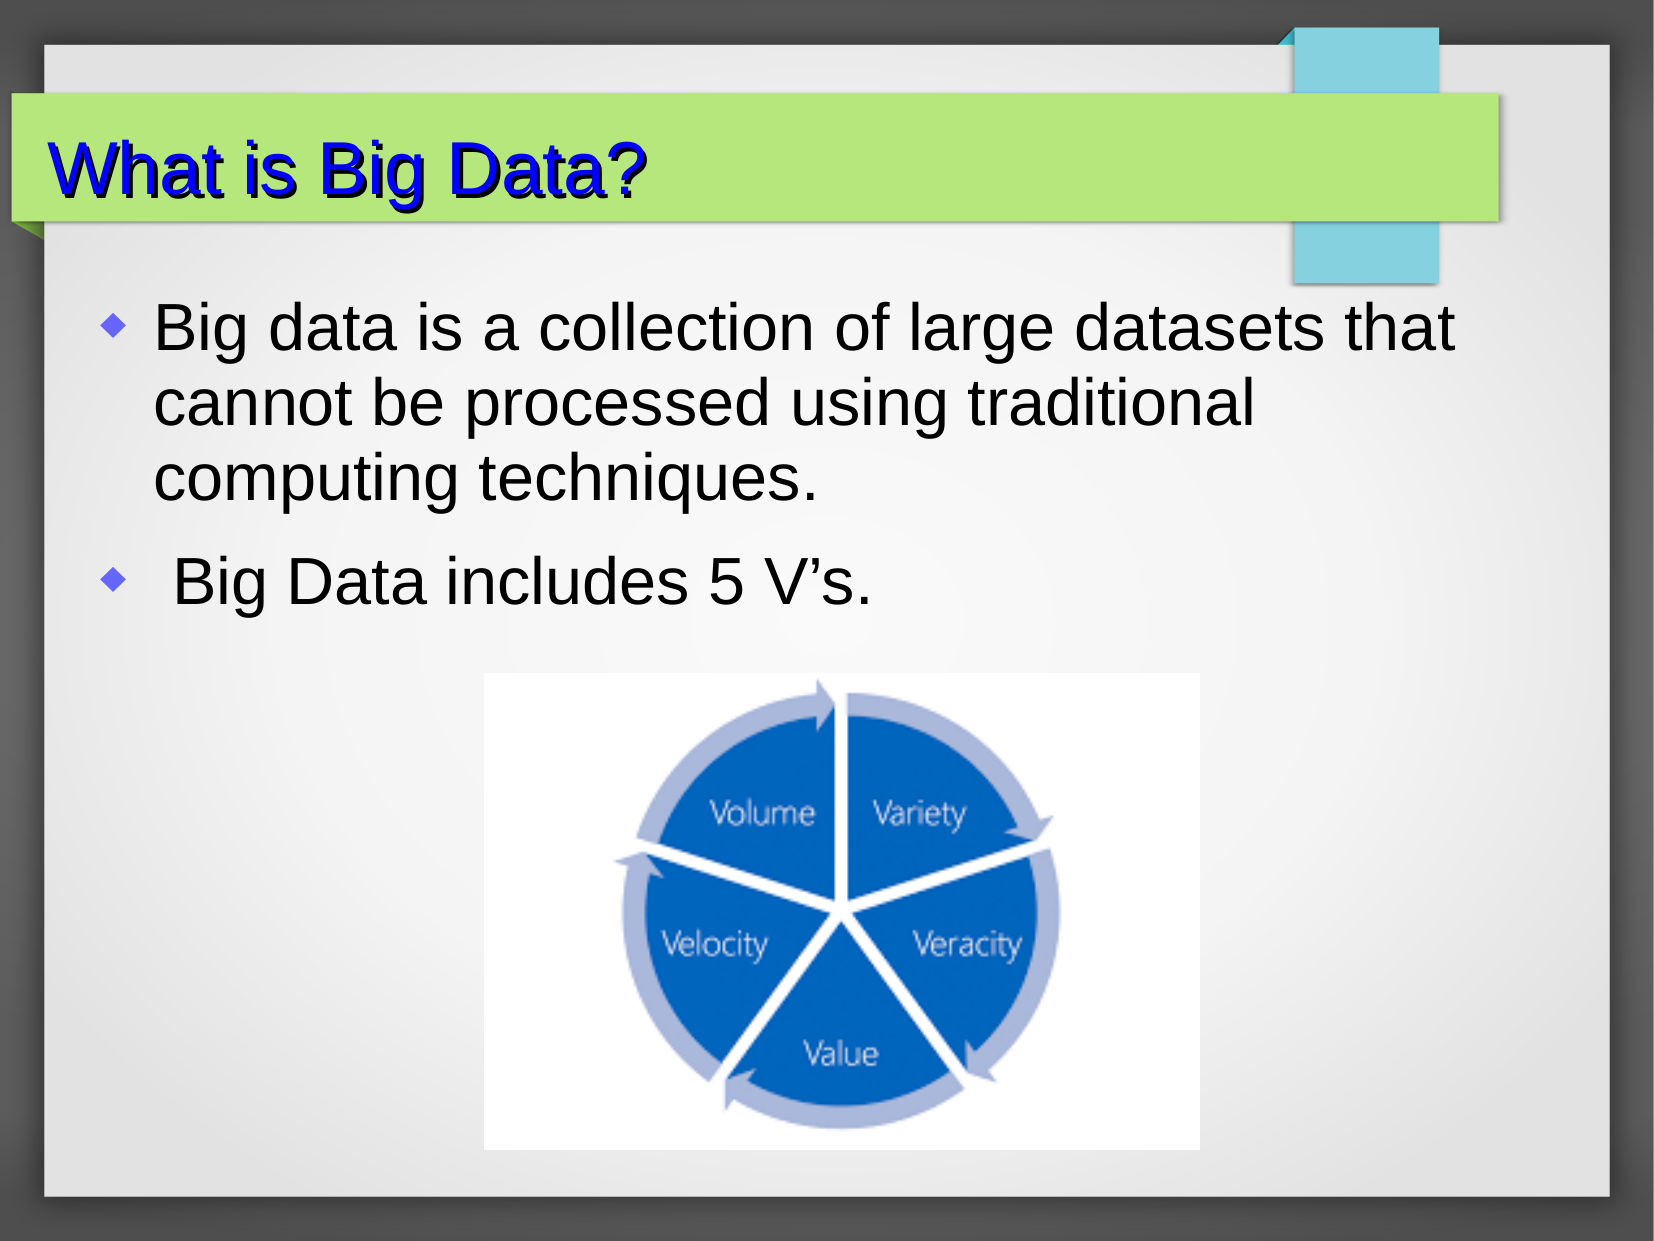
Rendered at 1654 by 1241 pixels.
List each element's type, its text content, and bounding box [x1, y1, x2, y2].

title What is Big Data? [47, 47, 1642, 291]
list Big data is a collection of large datasets that cannot be processed using traditional computing techniques. Big Data includes 5 V’s. [82, 290, 1571, 1010]
picture [0, 0, 1654, 1241]
